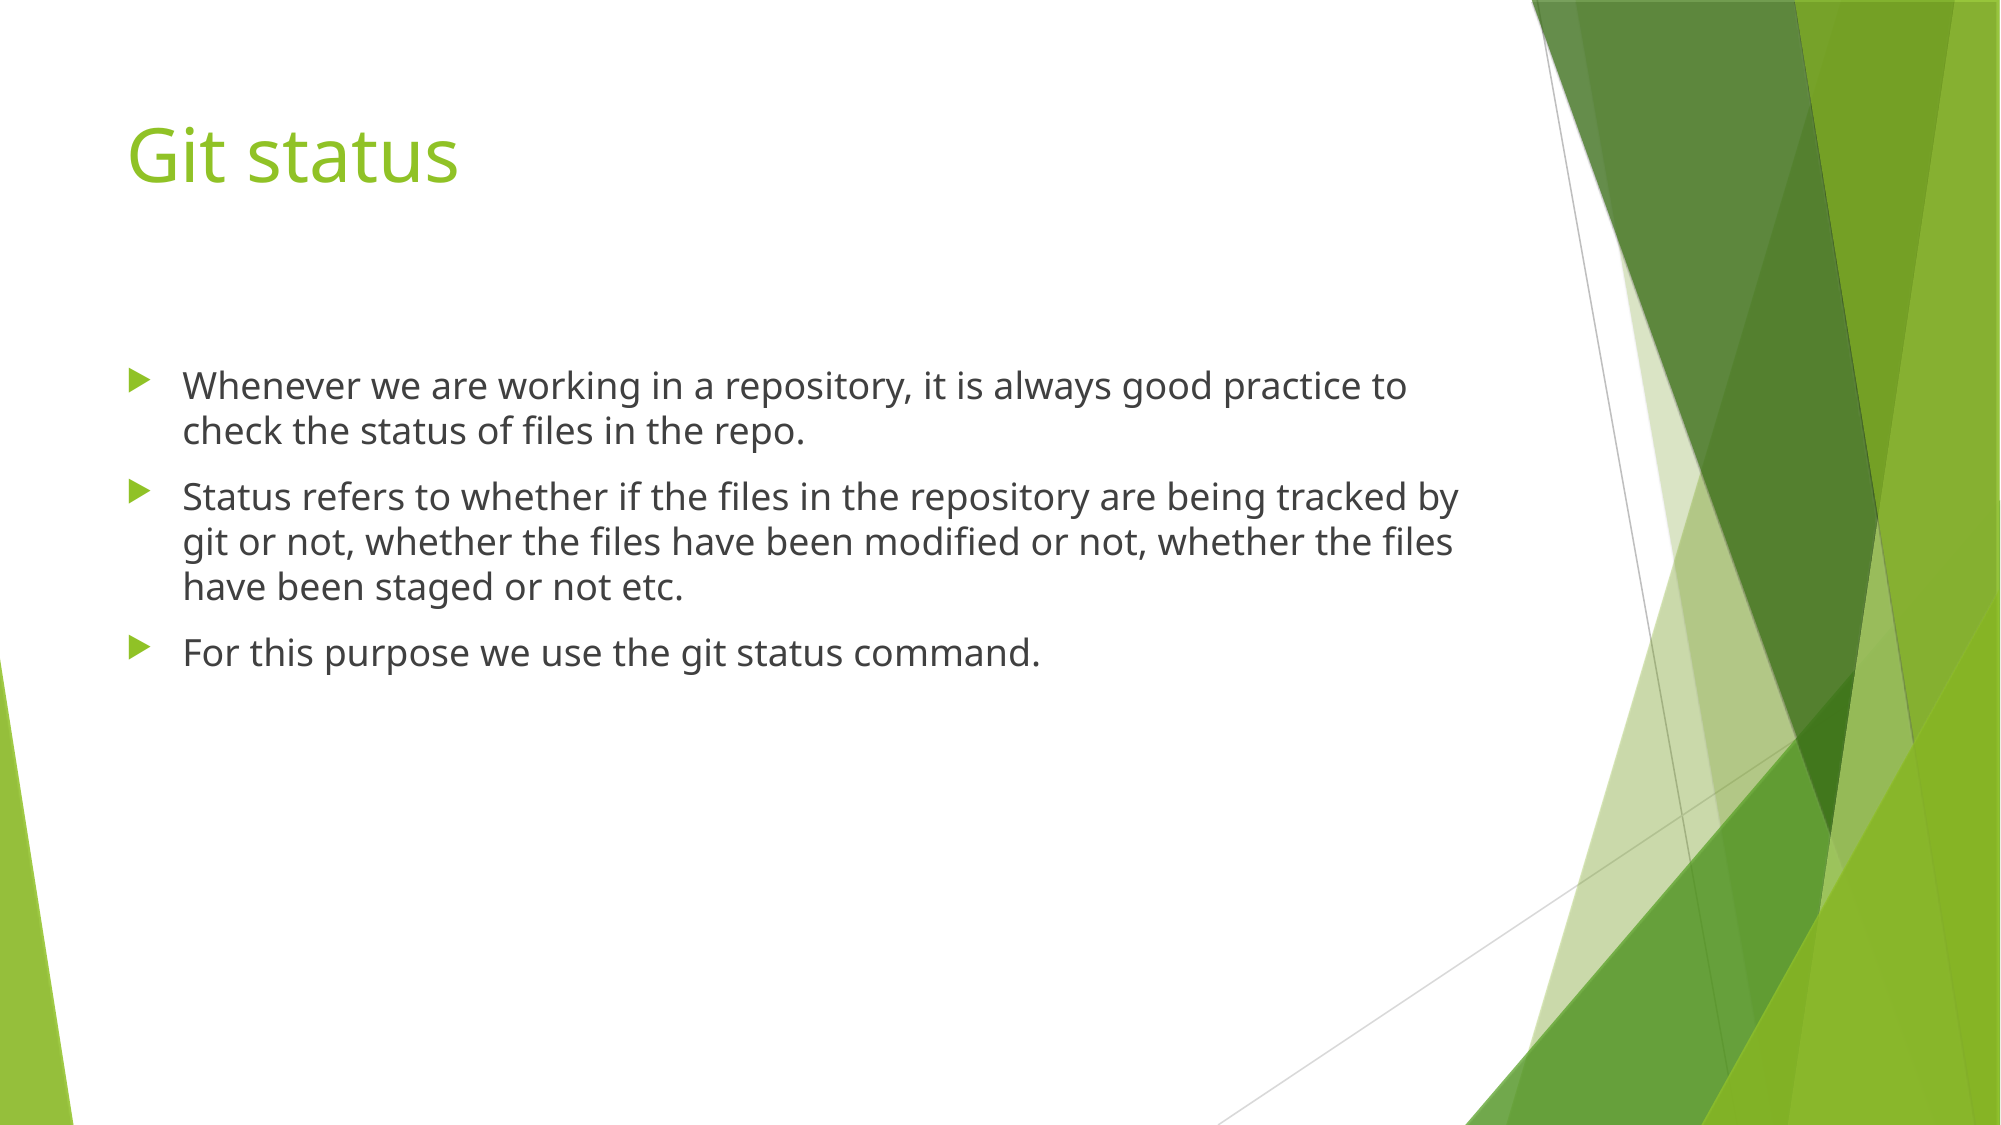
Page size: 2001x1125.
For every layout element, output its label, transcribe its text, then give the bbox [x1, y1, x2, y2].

title Git status [111, 99, 1522, 317]
list Whenever we are working in a repository, it is always good practice to check the status of files in the repo. Status refers to whether if the files in the repository are being tracked by git or not, whether the files have been modified or not, whether the files have been staged or not etc. For this purpose we use the git status command. [111, 354, 1522, 992]
